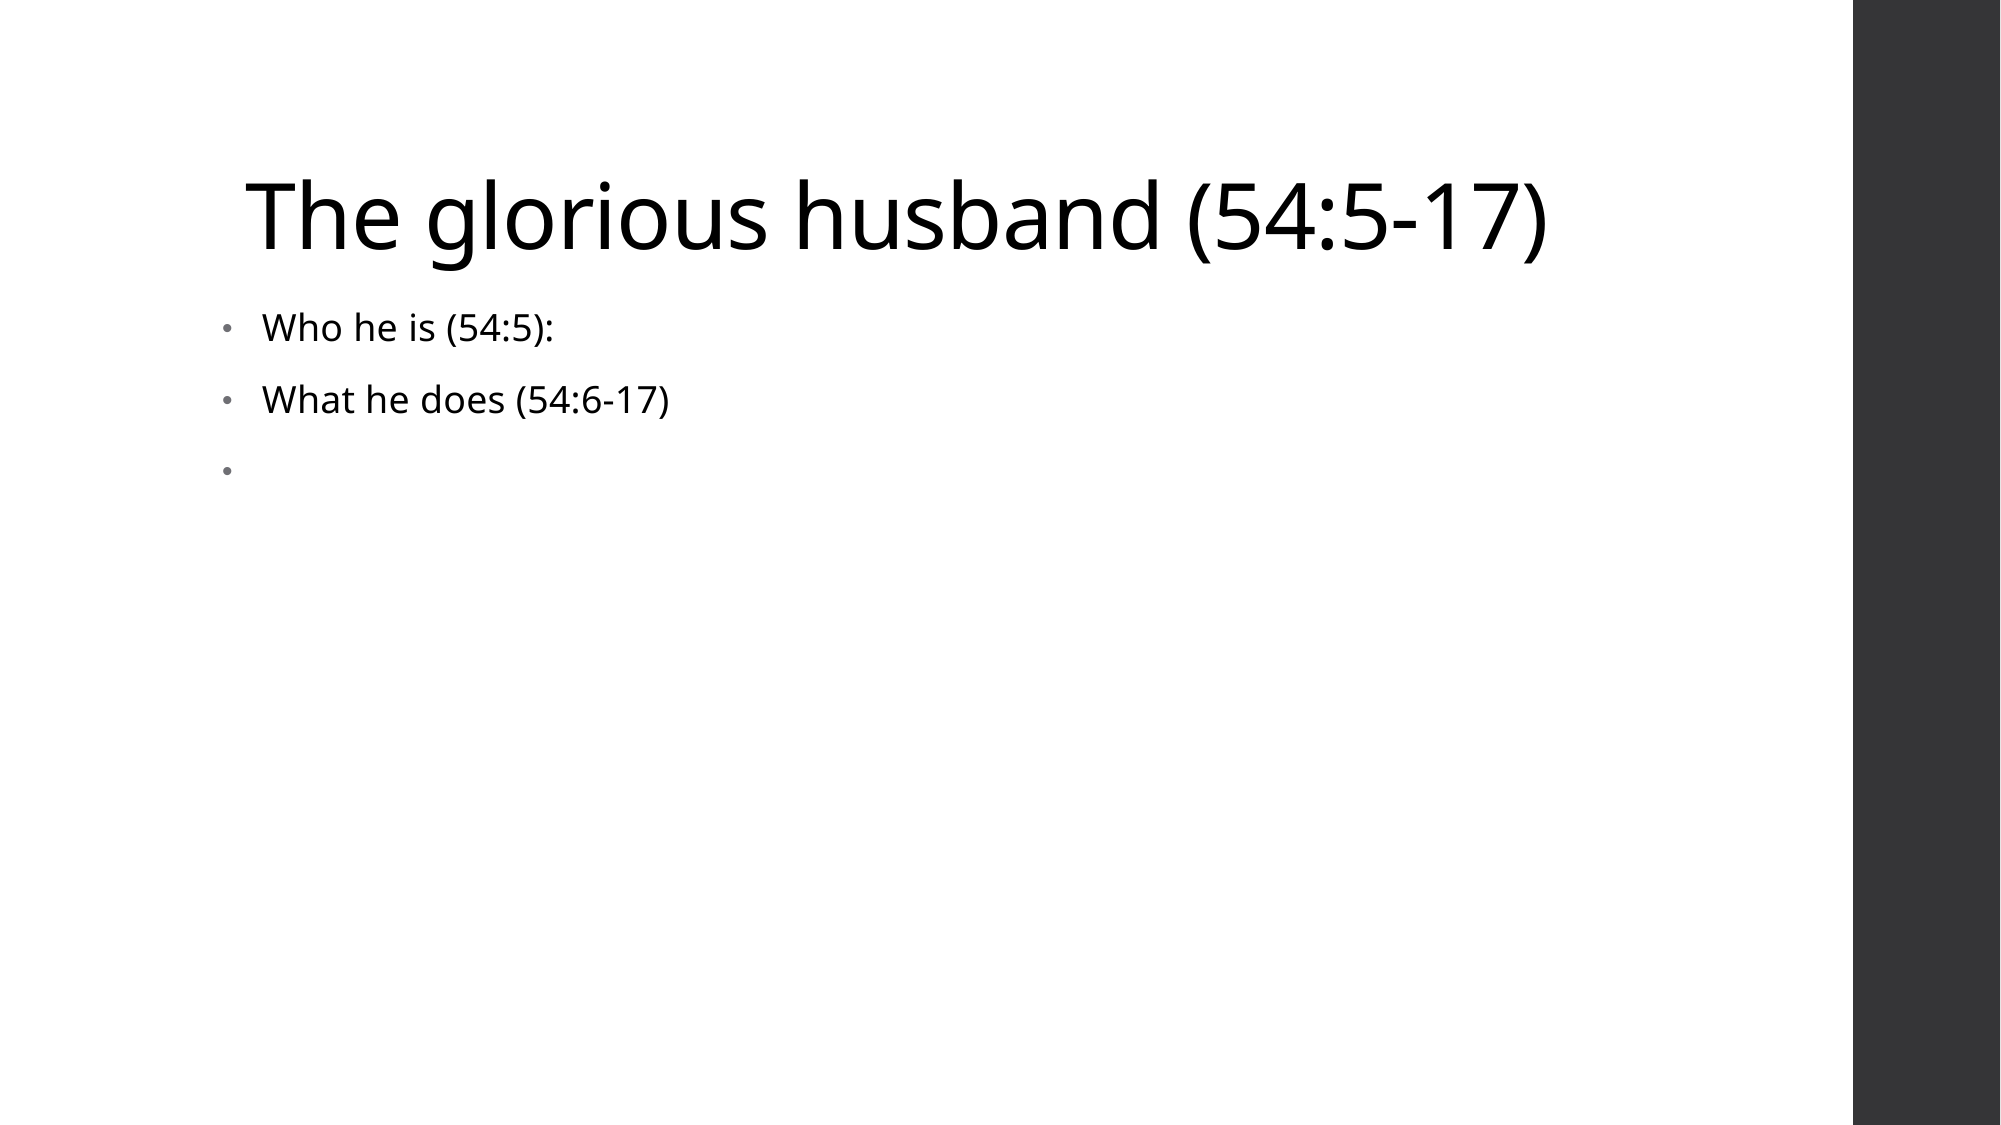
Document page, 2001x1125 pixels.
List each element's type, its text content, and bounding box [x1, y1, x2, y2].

title The glorious husband (54:5-17) [206, 60, 1797, 278]
list Who he is (54:5): What he does (54:6-17) [206, 299, 1617, 1014]
